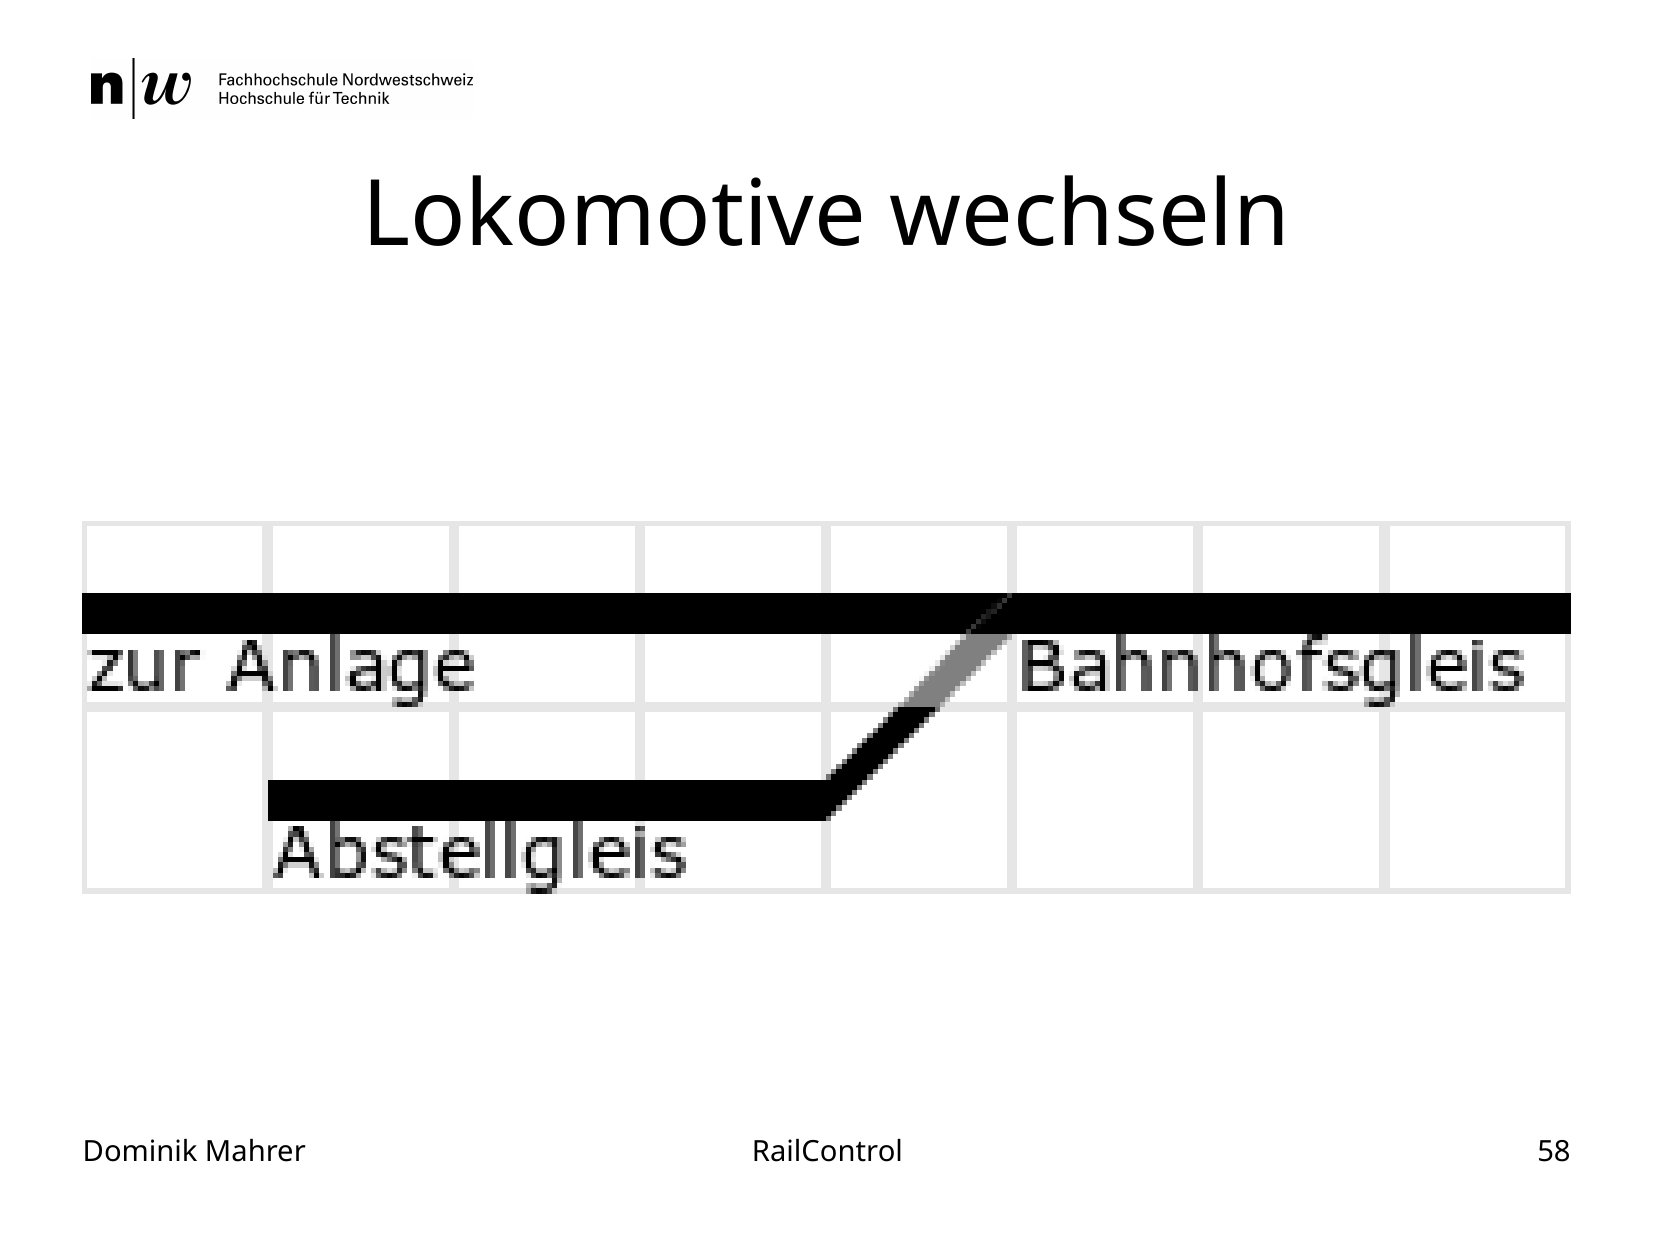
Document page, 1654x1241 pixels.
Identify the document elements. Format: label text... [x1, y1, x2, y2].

picture [91, 58, 473, 119]
title Lokomotive wechseln [82, 153, 1571, 267]
picture [82, 521, 1571, 894]
